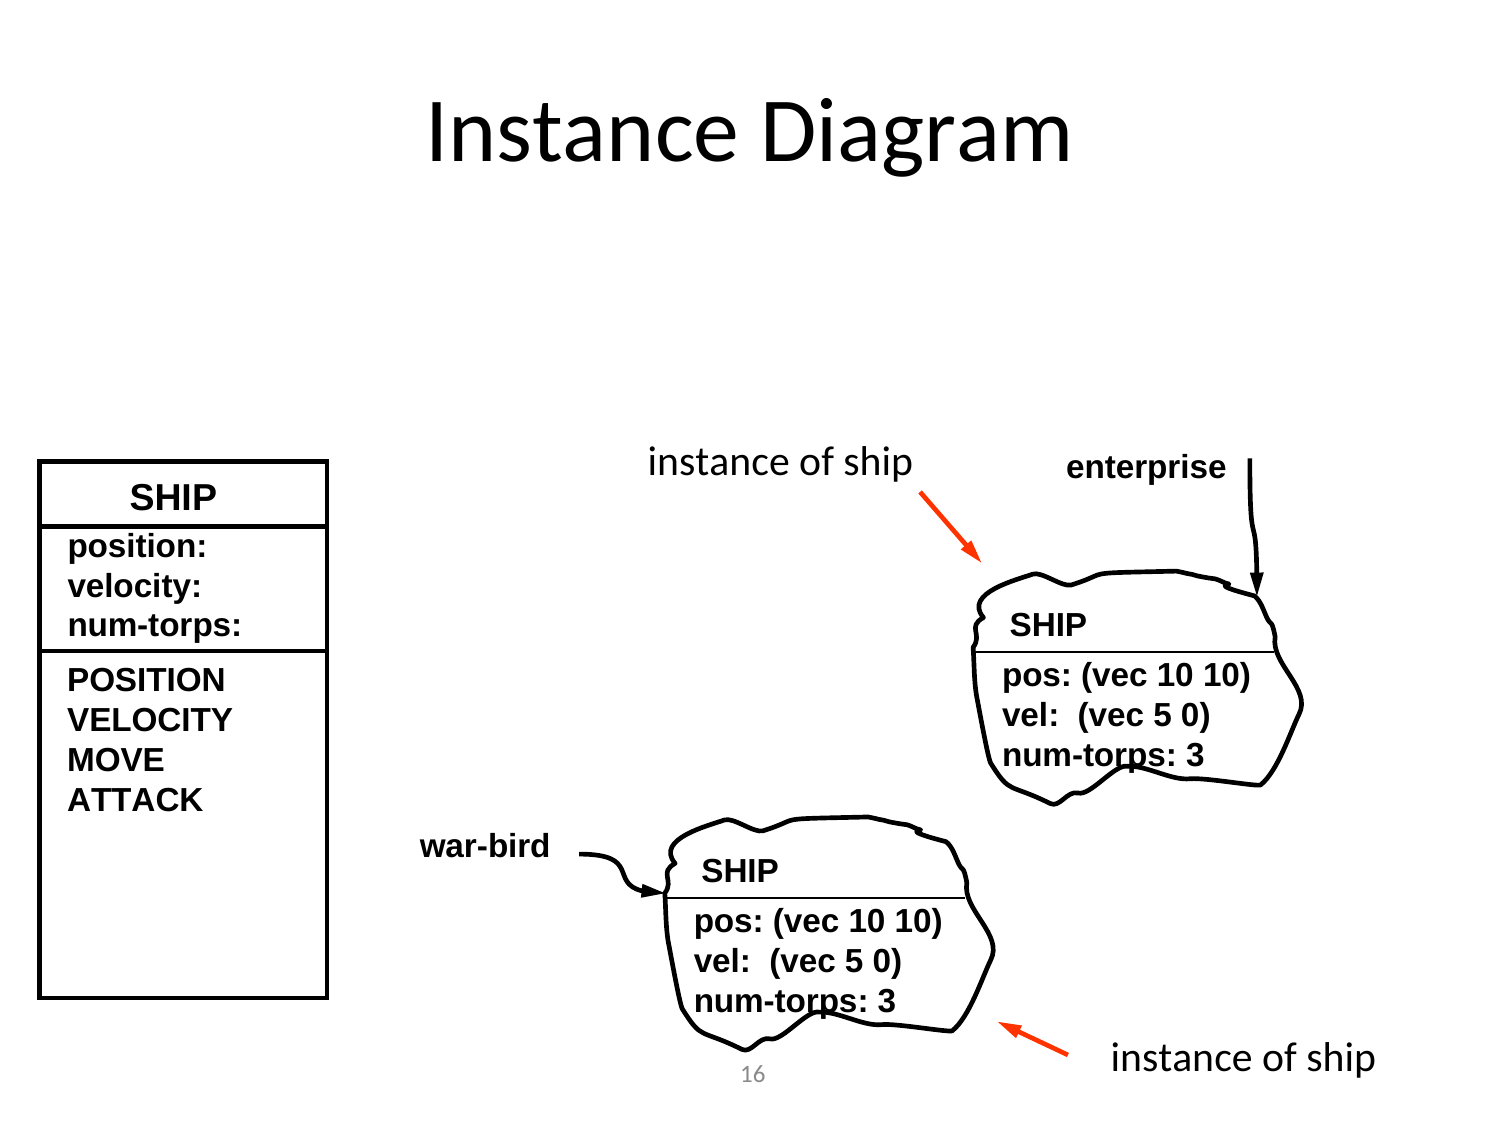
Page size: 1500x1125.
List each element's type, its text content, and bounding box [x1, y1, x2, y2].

text_box SHIP [994, 595, 1103, 645]
text_box pos: (vec 10 10) vel: (vec 5 0) num-torps: 3 [987, 645, 1325, 781]
text_box instance of ship [1095, 1022, 1392, 1089]
text_box SHIP [686, 841, 794, 891]
text_box SHIP [114, 465, 233, 516]
text_box enterprise [1051, 437, 1242, 493]
text_box position: velocity: num-torps: [52, 516, 258, 649]
text_box war-bird [404, 816, 566, 872]
text_box <number> [512, 1042, 988, 1103]
title Instance Diagram [75, 45, 1426, 233]
text_box pos: (vec 10 10) vel: (vec 5 0) num-torps: 3 [679, 891, 1017, 1027]
text_box POSITION VELOCITY MOVE ATTACK [52, 650, 249, 866]
text_box instance of ship [633, 426, 929, 493]
